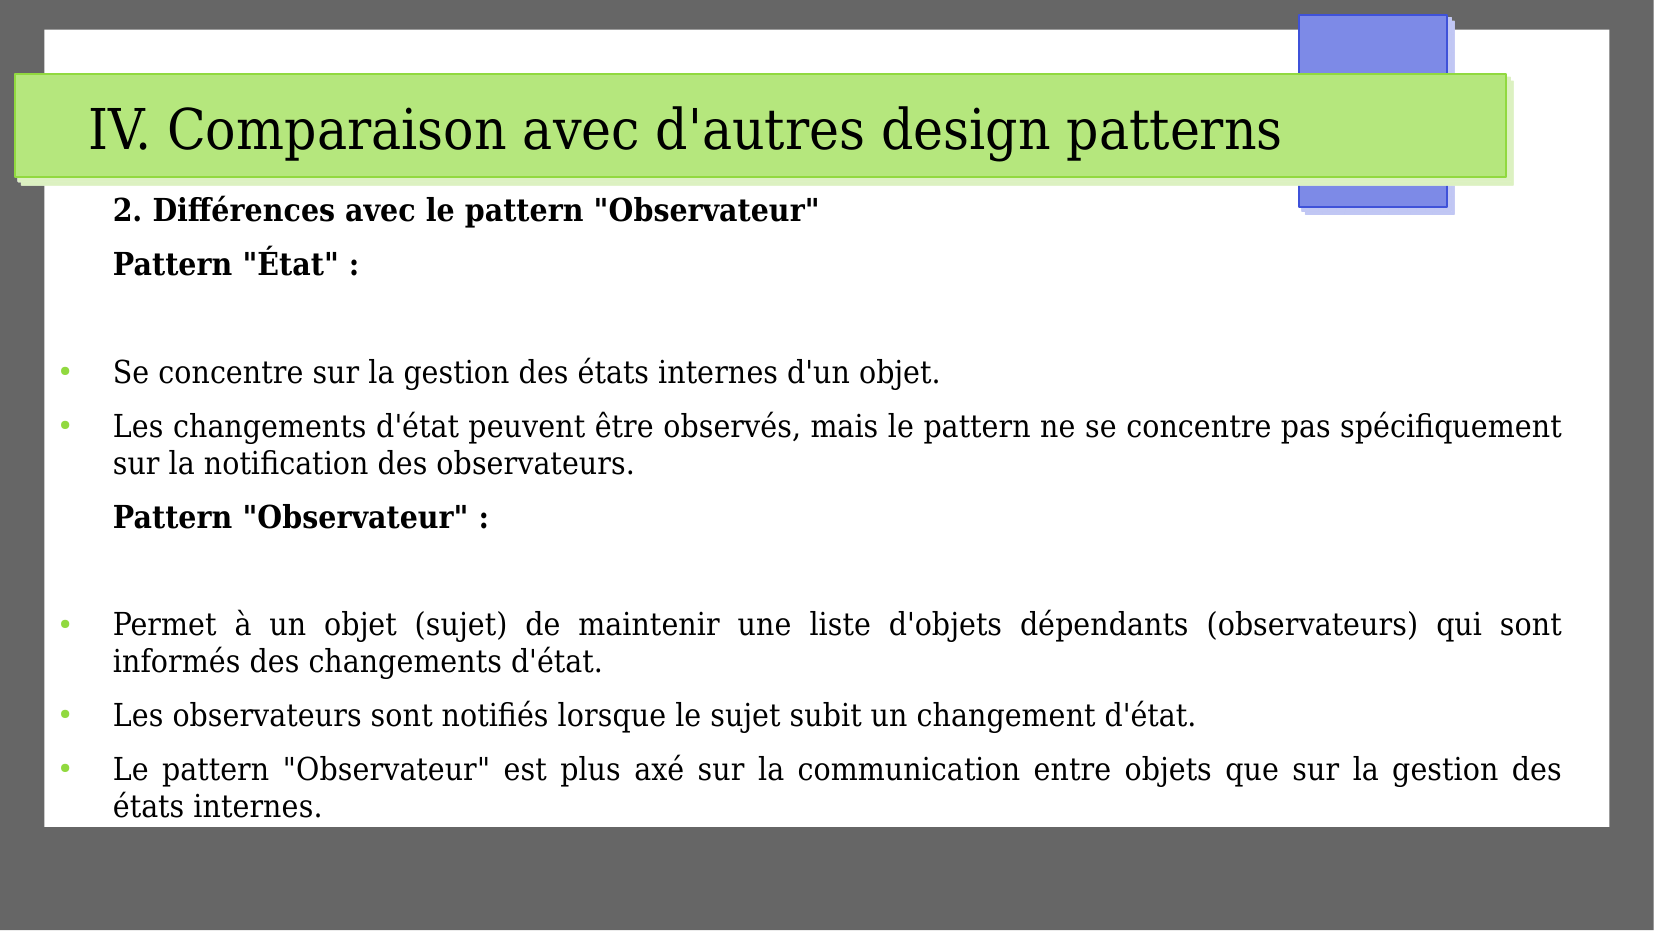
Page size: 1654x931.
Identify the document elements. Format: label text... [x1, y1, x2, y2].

list 2. Différences avec le pattern "Observateur" Pattern "État" : Se concentre sur la gestion des états internes d'un objet. Les changements d'état peuvent être observés, mais le pattern ne se concentre pas spécifiquement sur la notification des observateurs. Pattern "Observateur" : Permet à un objet (sujet) de maintenir une liste d'objets dépendants (observateurs) qui sont informés des changements d'état. Les observateurs sont notifiés lorsque le sujet subit un changement d'état. Le pattern "Observateur" est plus axé sur la communication entre objets que sur la gestion des états internes. [59, 191, 1565, 827]
title IV. Comparaison avec d'autres design patterns [88, 16, 1506, 178]
